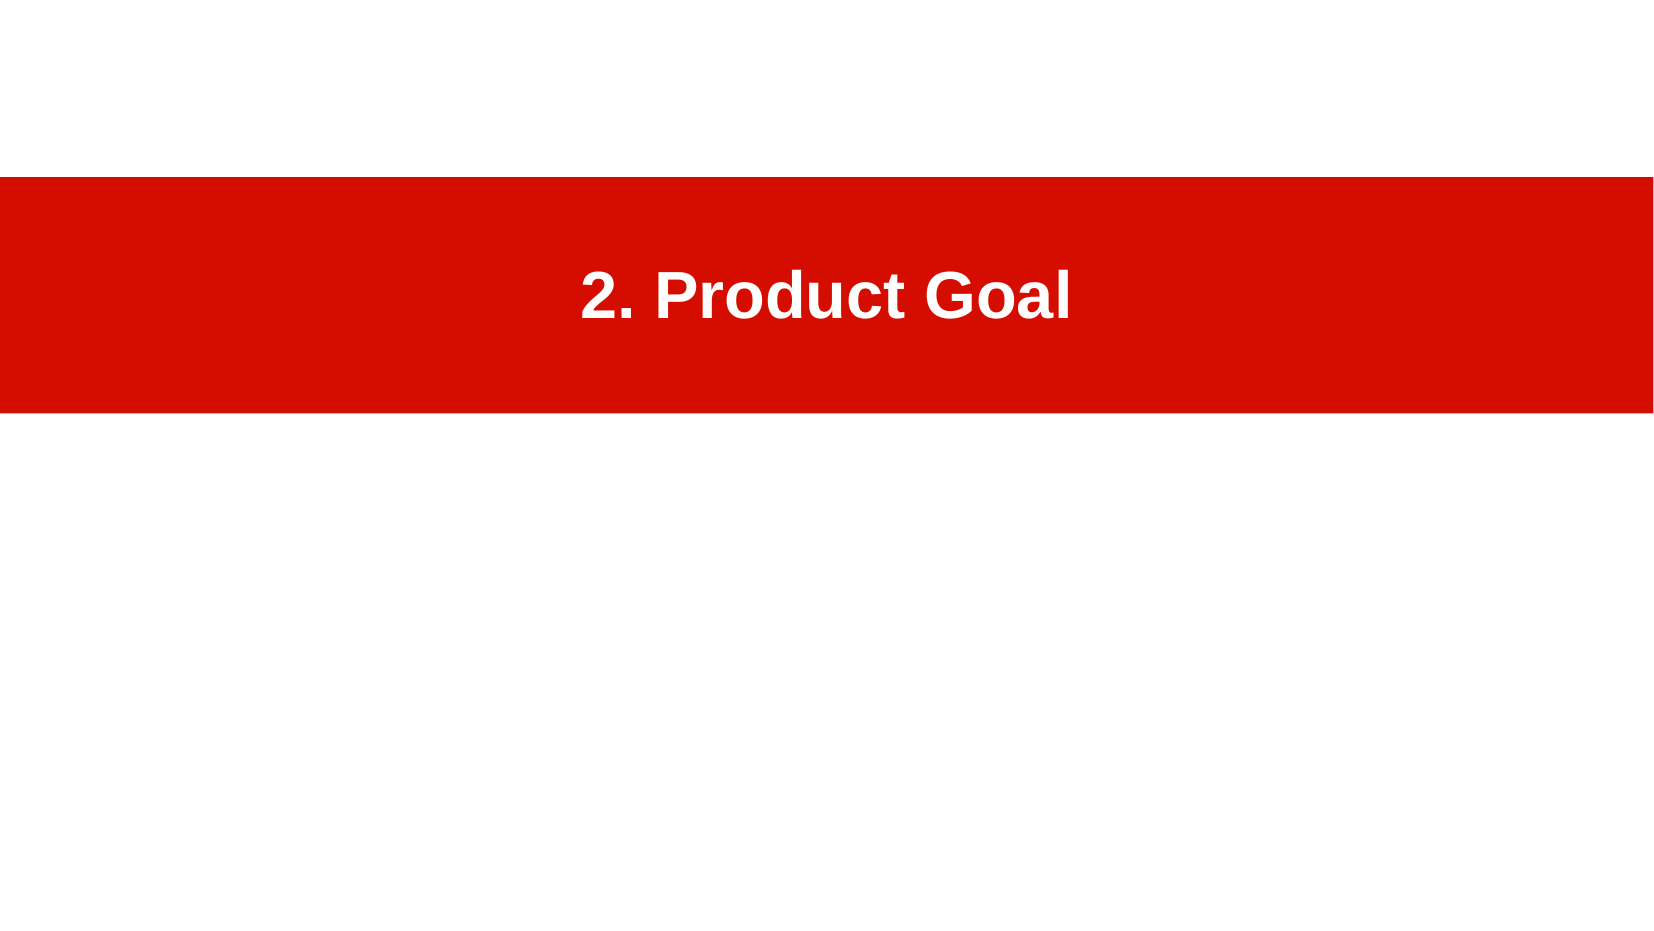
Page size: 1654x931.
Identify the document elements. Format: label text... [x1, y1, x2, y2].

title 2. Product Goal [0, 177, 1654, 414]
